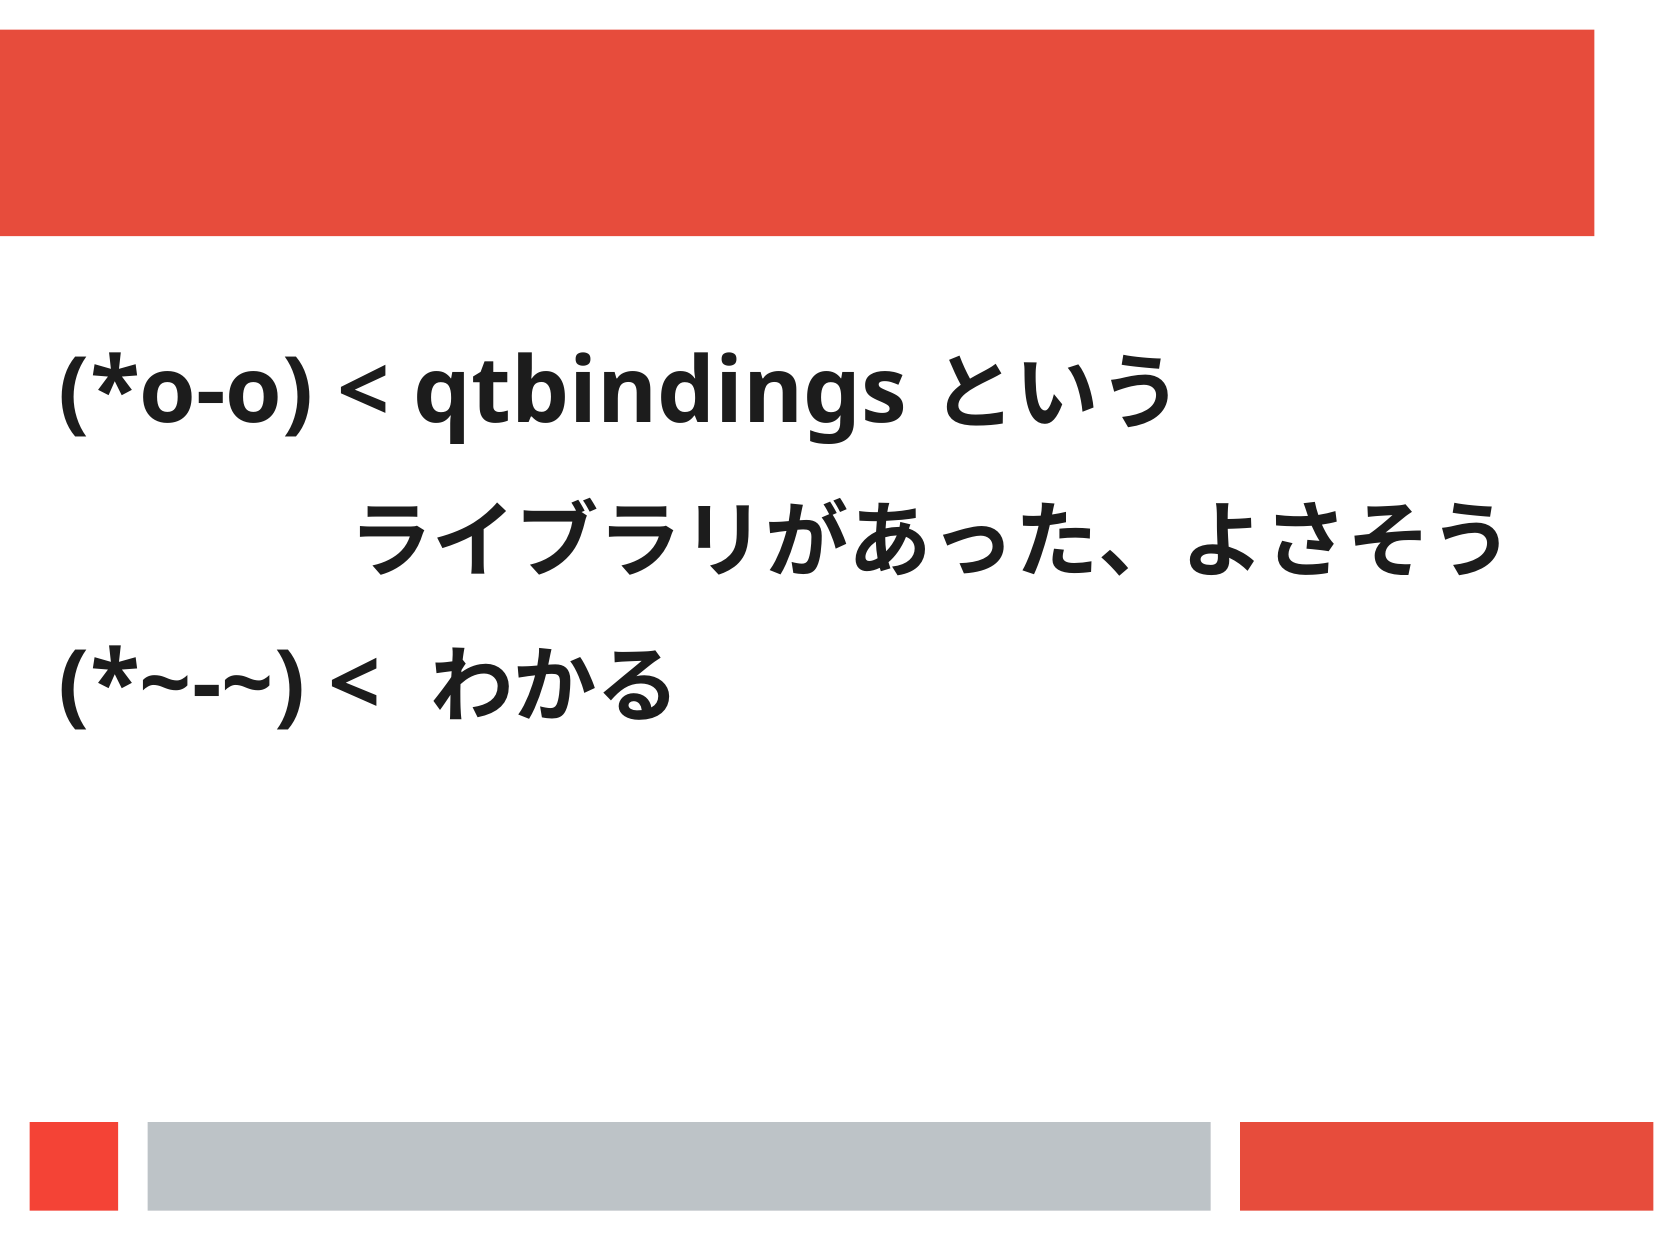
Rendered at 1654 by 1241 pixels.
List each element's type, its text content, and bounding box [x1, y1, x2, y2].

list (*o-o) < qtbindingsという ライブラリがあった、よさそう (*~-~) < わかる [59, 324, 1565, 1093]
